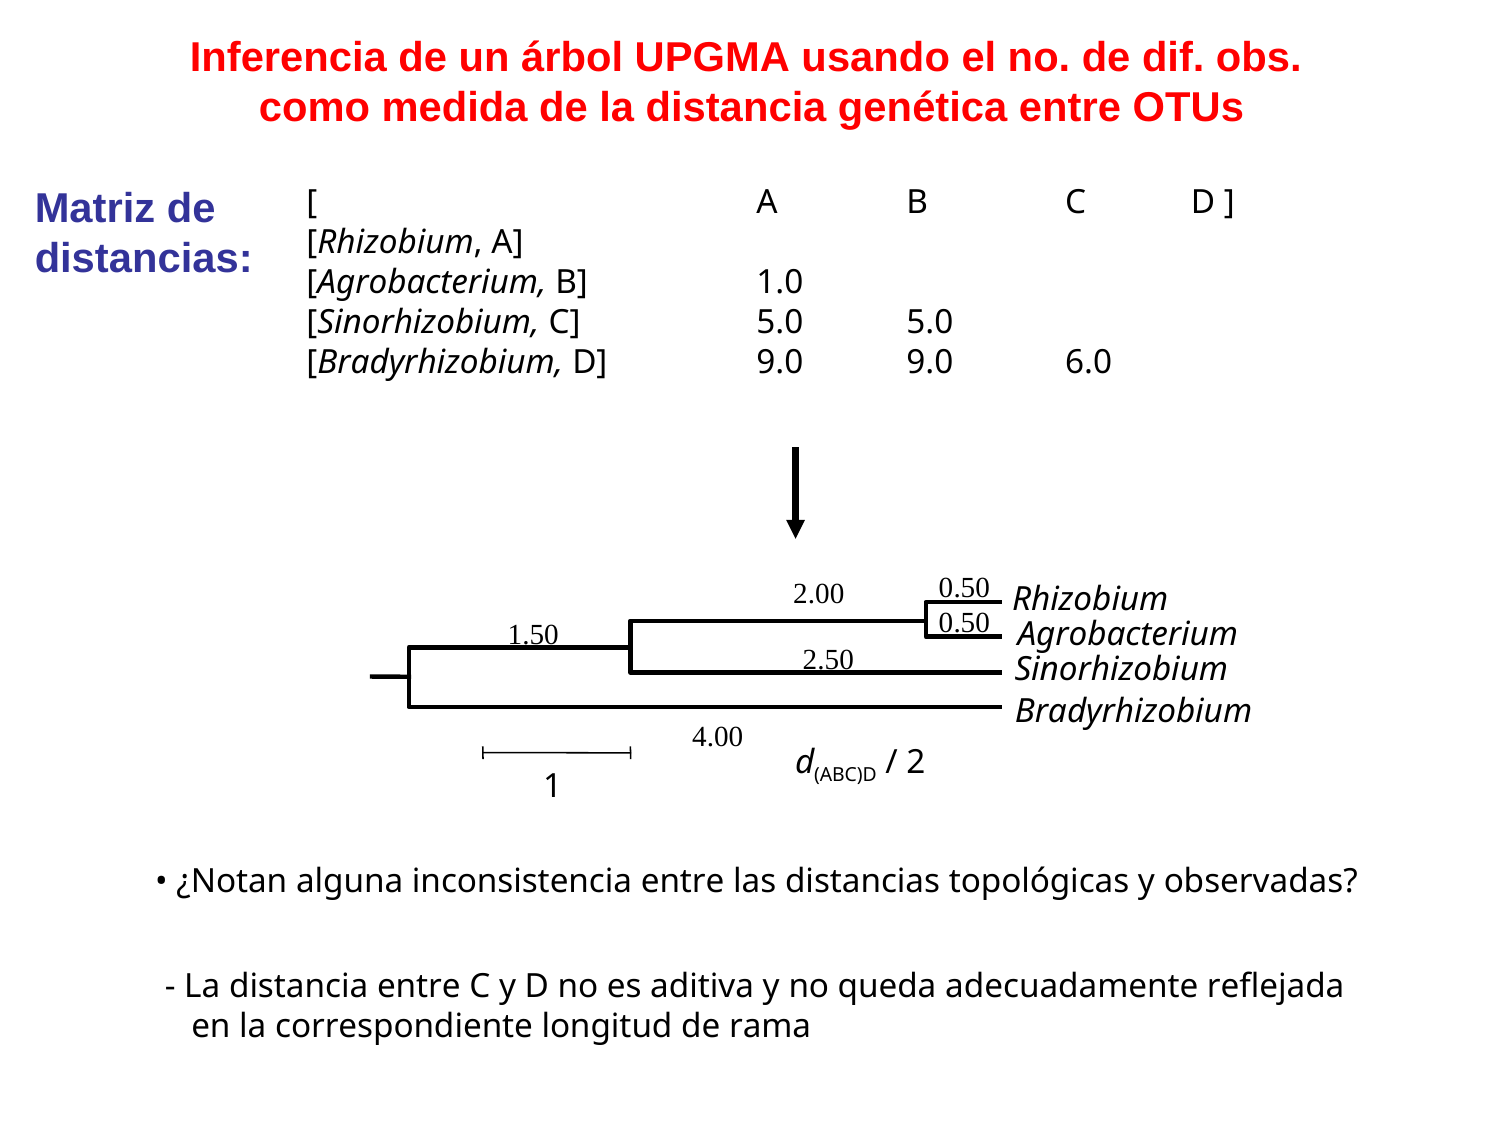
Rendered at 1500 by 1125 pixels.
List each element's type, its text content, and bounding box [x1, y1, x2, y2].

text_box 0.50 [938, 603, 991, 639]
text_box Sinorhizobium [1005, 647, 1229, 688]
text_box 1 [543, 763, 572, 804]
text_box Bradyrhizobium [1006, 688, 1253, 729]
text_box - La distancia entre C y D no es aditiva y no queda adecuadamente reflejada en la correspondiente longitud de rama [150, 956, 1362, 1052]
text_box 4.00 [692, 717, 744, 753]
text_box ¿Notan alguna inconsistencia entre las distancias topológicas y observadas? [140, 851, 1376, 908]
text_box 1.50 [507, 615, 560, 651]
text_box Agrobacterium [1008, 611, 1239, 652]
text_box [ A B C D ] [Rhizobium, A] [Agrobacterium, B] 1.0 [Sinorhizobium, C] 5.0 5.0 [Bradyrhizobium, D] 9.0 9.0 6.0 [291, 172, 1251, 388]
text_box 2.00 [793, 574, 845, 610]
text_box Rhizobium [1003, 577, 1169, 618]
text_box 2.50 [802, 640, 855, 676]
text_box d(ABC)D / 2 [780, 732, 941, 794]
text_box 0.50 [938, 568, 991, 603]
text_box Matriz de distancias: [20, 172, 268, 289]
text_box Inferencia de un árbol UPGMA usando el no. de dif. obs. como medida de la distancia genética entre OTUs [174, 22, 1329, 138]
